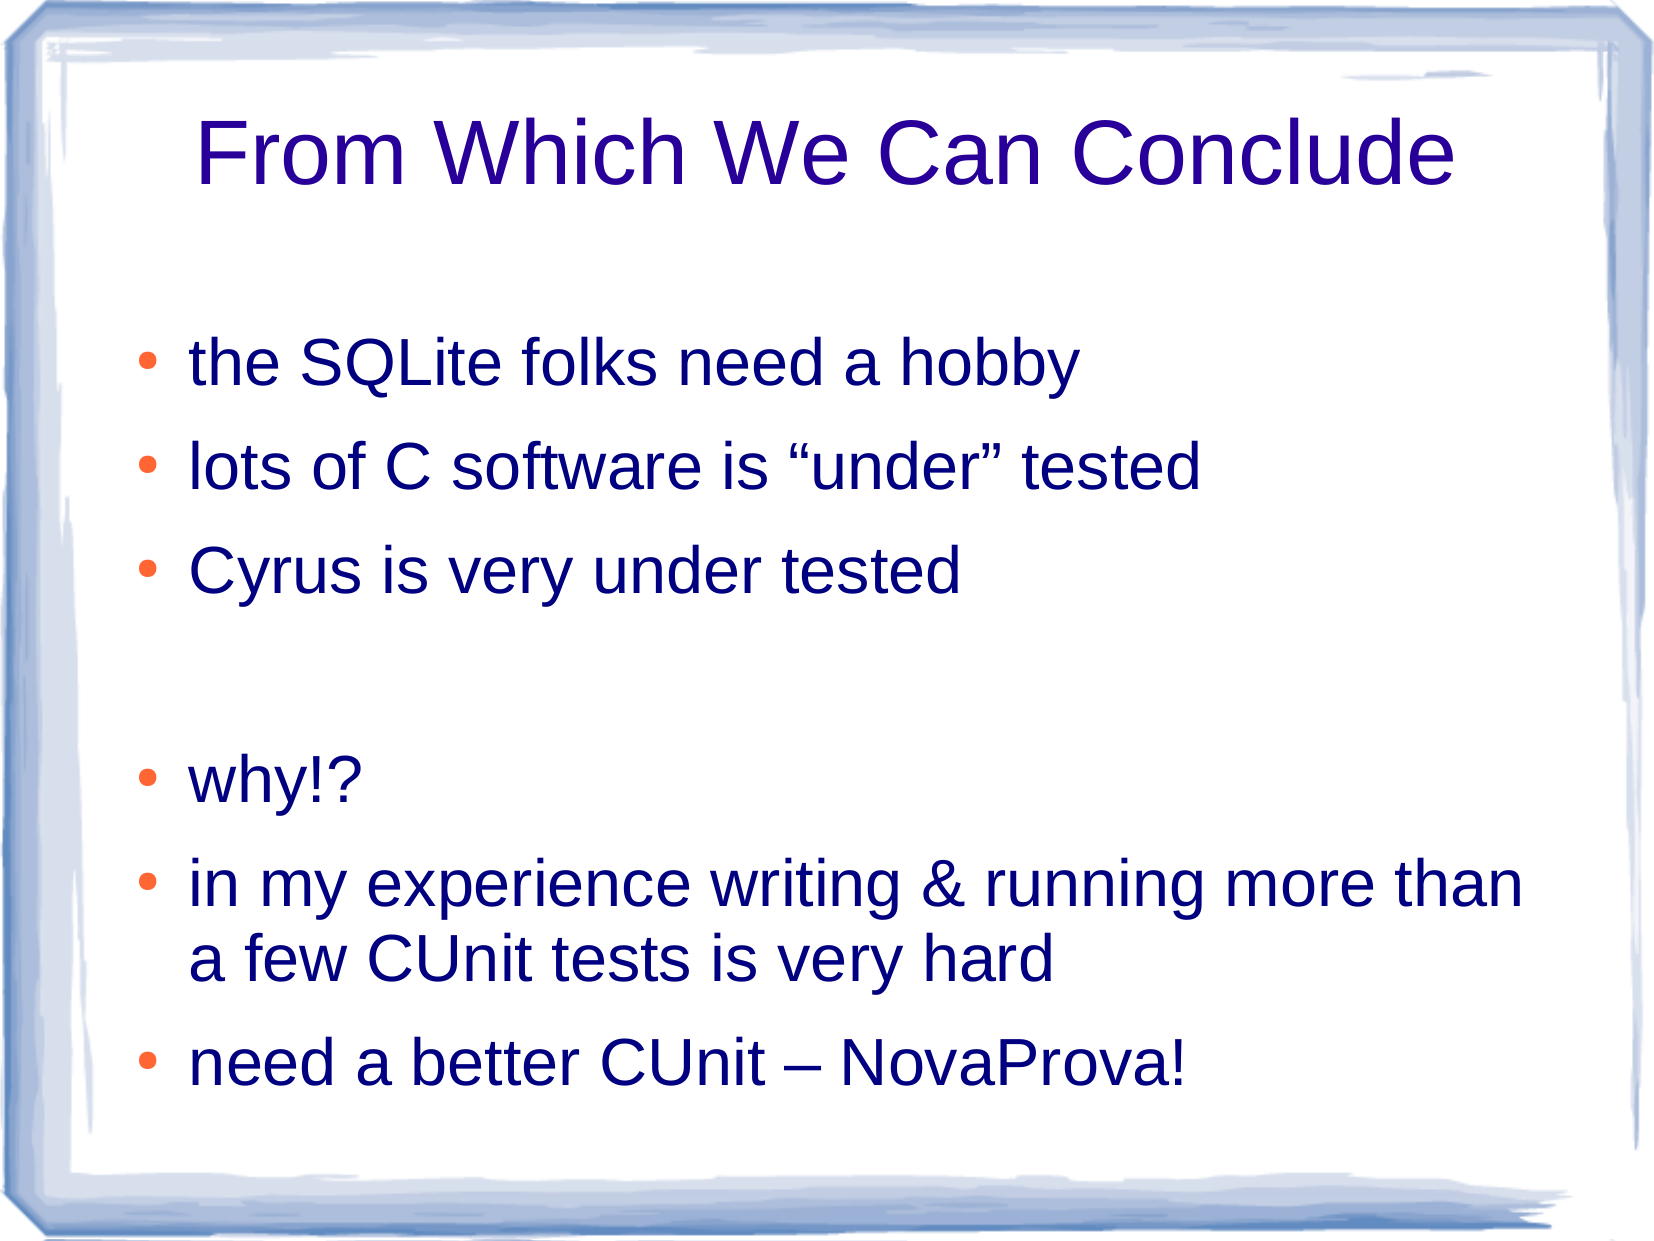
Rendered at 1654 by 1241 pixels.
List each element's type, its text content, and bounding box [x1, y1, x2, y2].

list the SQLite folks need a hobby lots of C software is “under” tested Cyrus is very under tested why!? in my experience writing & running more than a few CUnit tests is very hard need a better CUnit – NovaProva! [118, 324, 1571, 1129]
picture [0, 0, 1654, 1241]
title From Which We Can Conclude [82, 56, 1571, 250]
